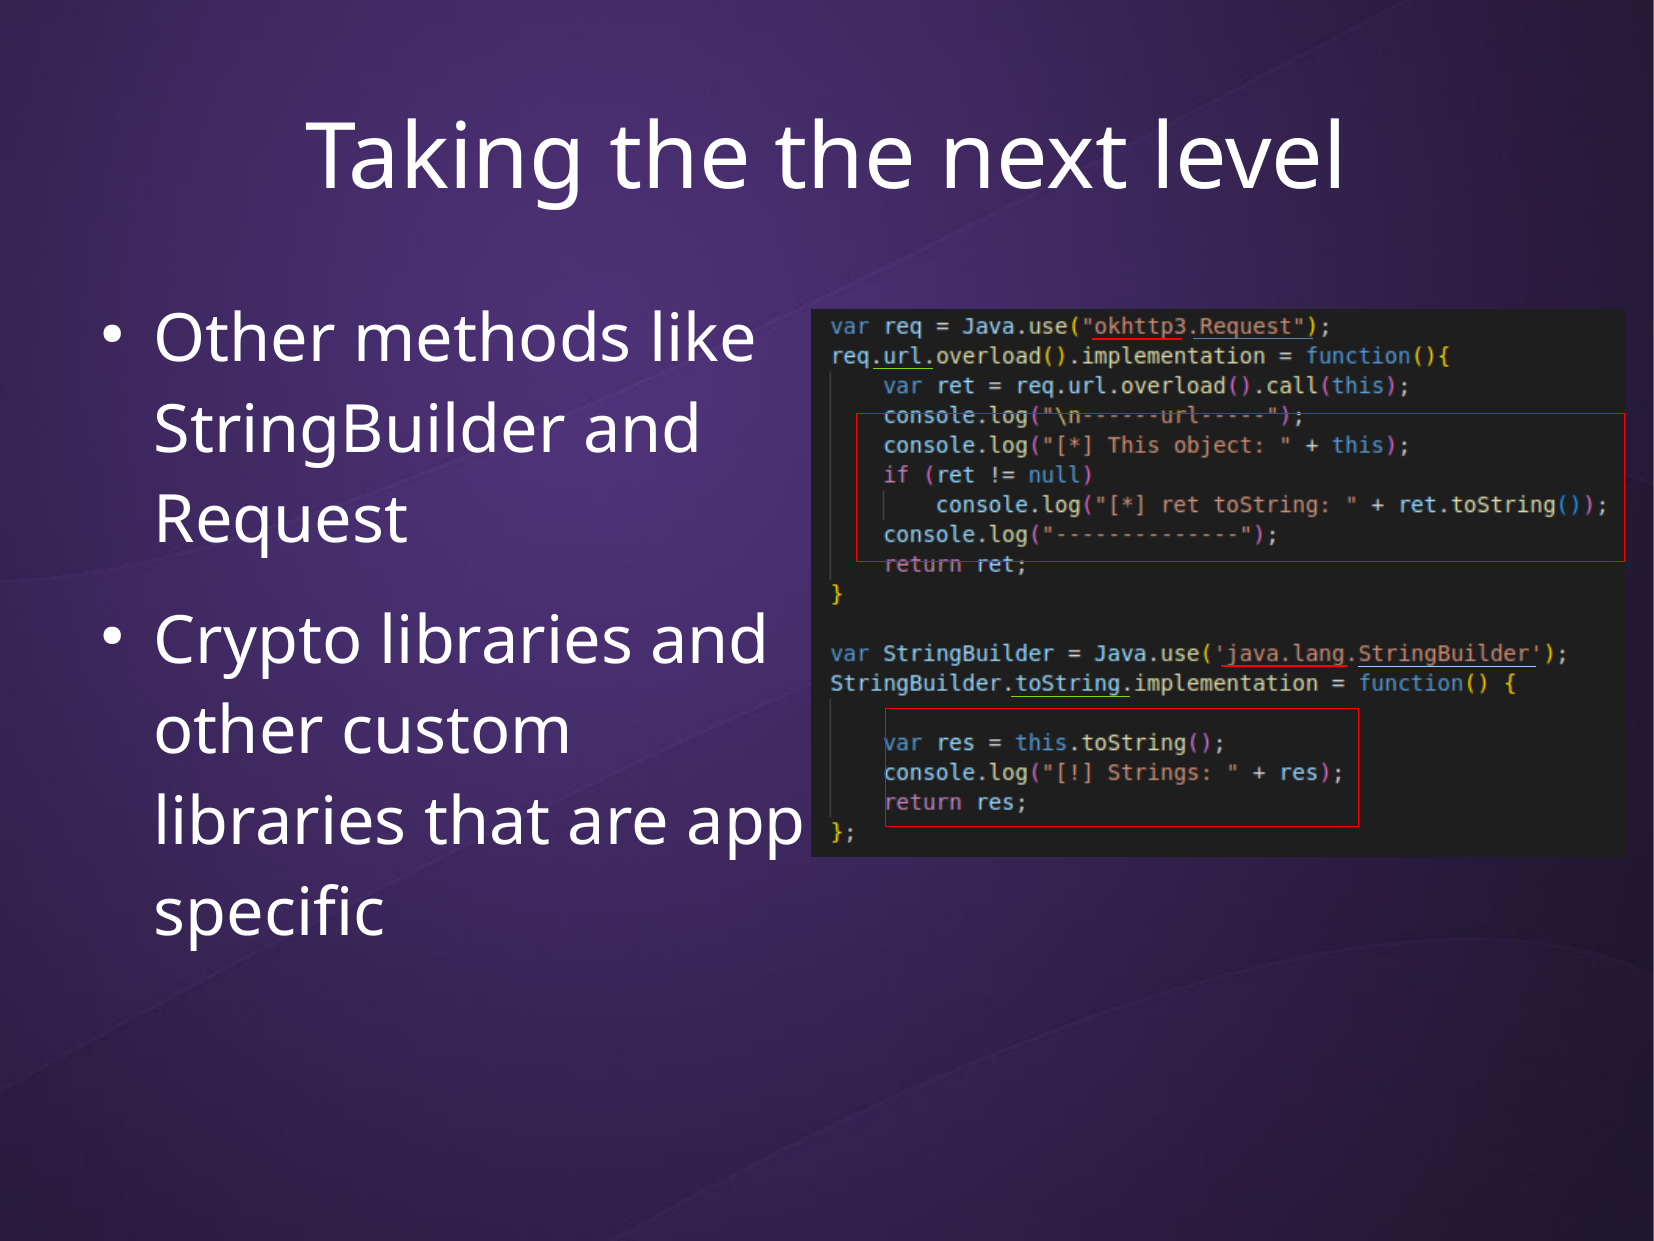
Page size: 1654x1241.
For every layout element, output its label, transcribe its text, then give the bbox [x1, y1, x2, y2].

list Other methods like StringBuilder and Request Crypto libraries and other custom libraries that are app specific [82, 290, 809, 971]
title Taking the the next level [82, 49, 1571, 257]
picture [0, 0, 1654, 1241]
